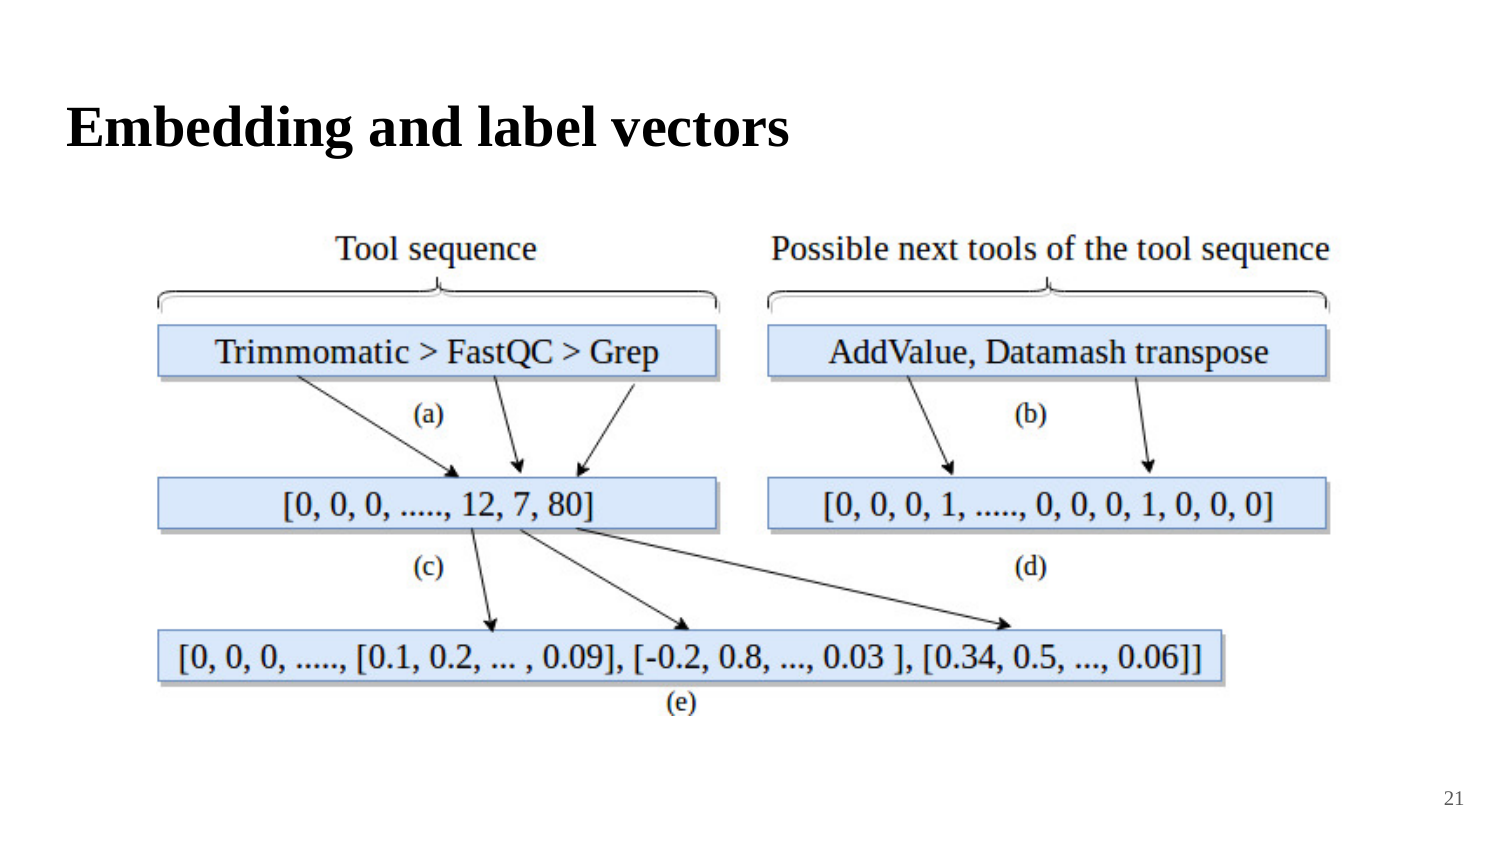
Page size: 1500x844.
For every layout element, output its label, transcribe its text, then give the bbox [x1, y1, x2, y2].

picture [156, 223, 1362, 716]
slide_number <number> [1389, 764, 1480, 830]
title Embedding and label vectors [51, 72, 1449, 167]
